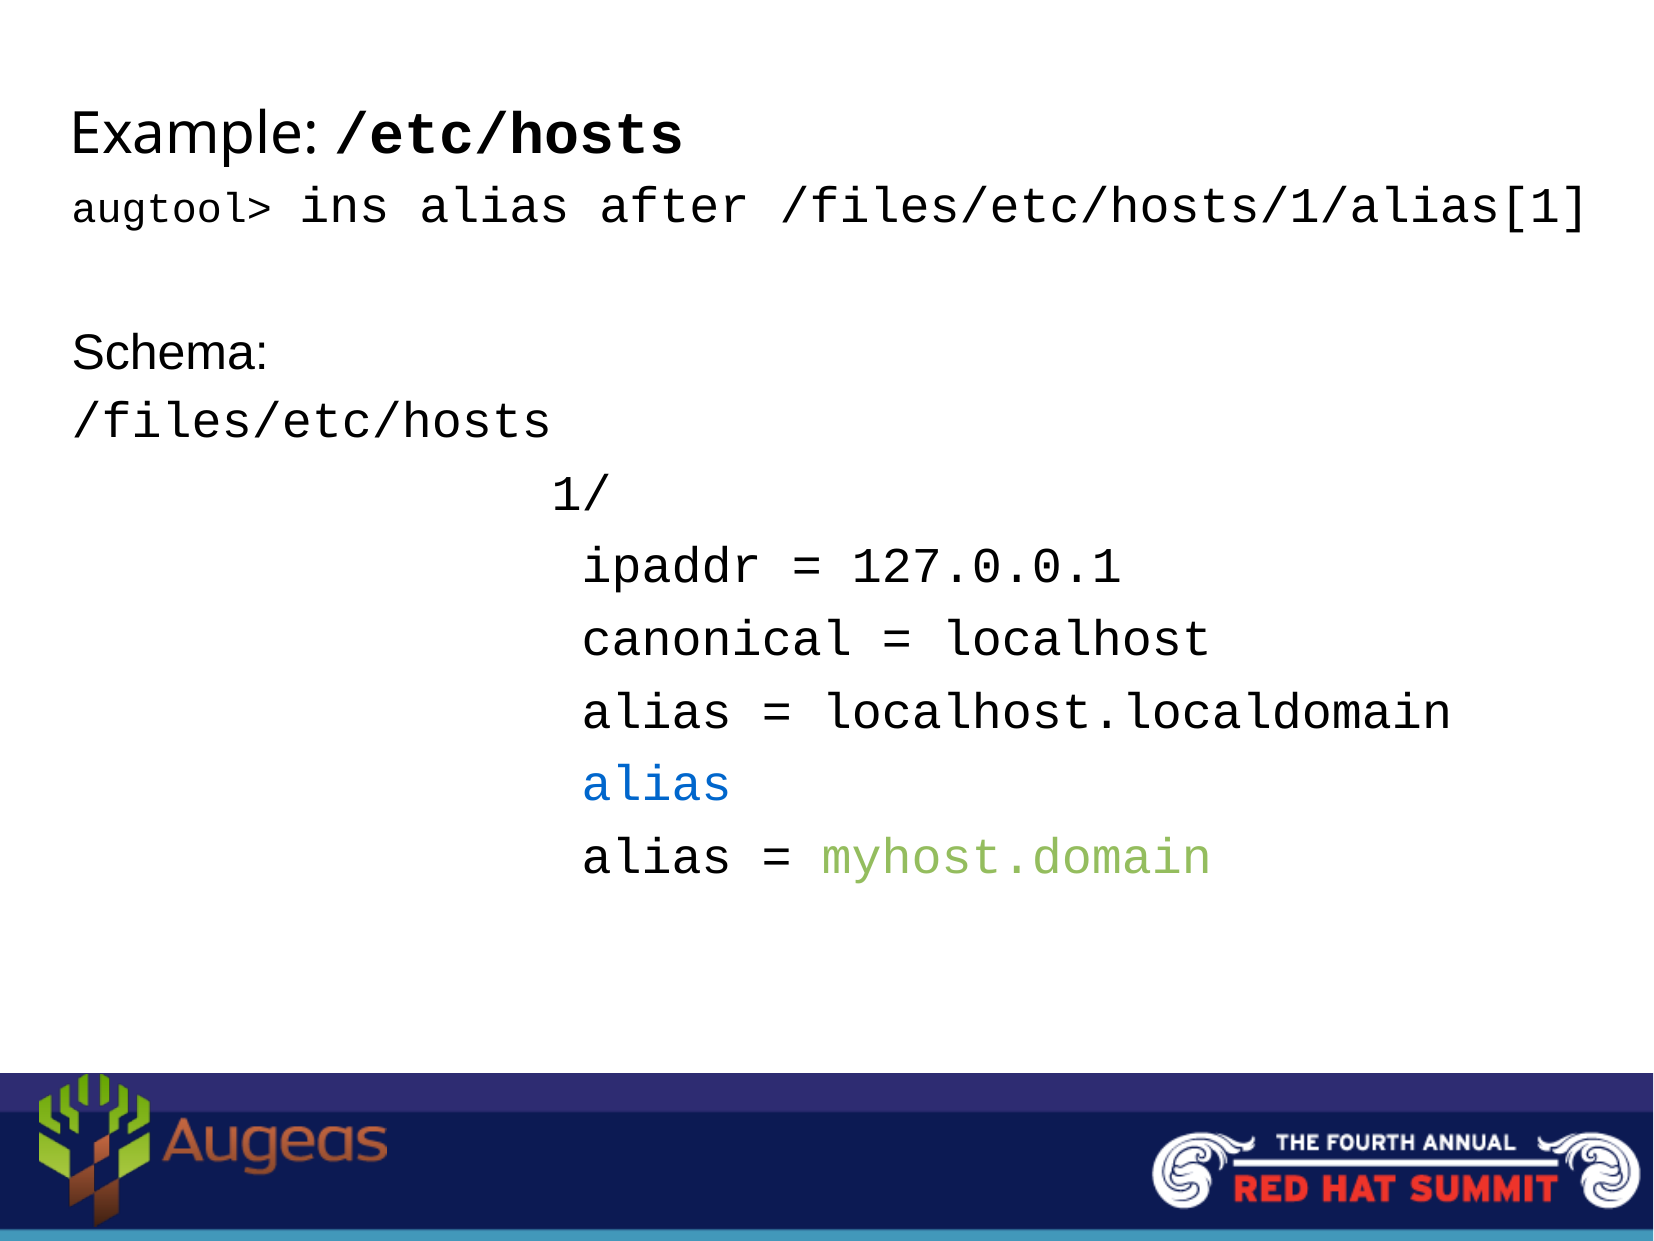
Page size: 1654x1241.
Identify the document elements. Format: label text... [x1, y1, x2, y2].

picture [0, 1073, 1654, 1241]
title Example: /etc/hosts [69, 71, 1501, 190]
list augtool> ins alias after /files/etc/hosts/1/alias[1] Schema: /files/etc/hosts 1/ ipaddr = 127.0.0.1 canonical = localhost alias = localhost.localdomain alias alias = myhost.domain [71, 180, 1631, 1089]
